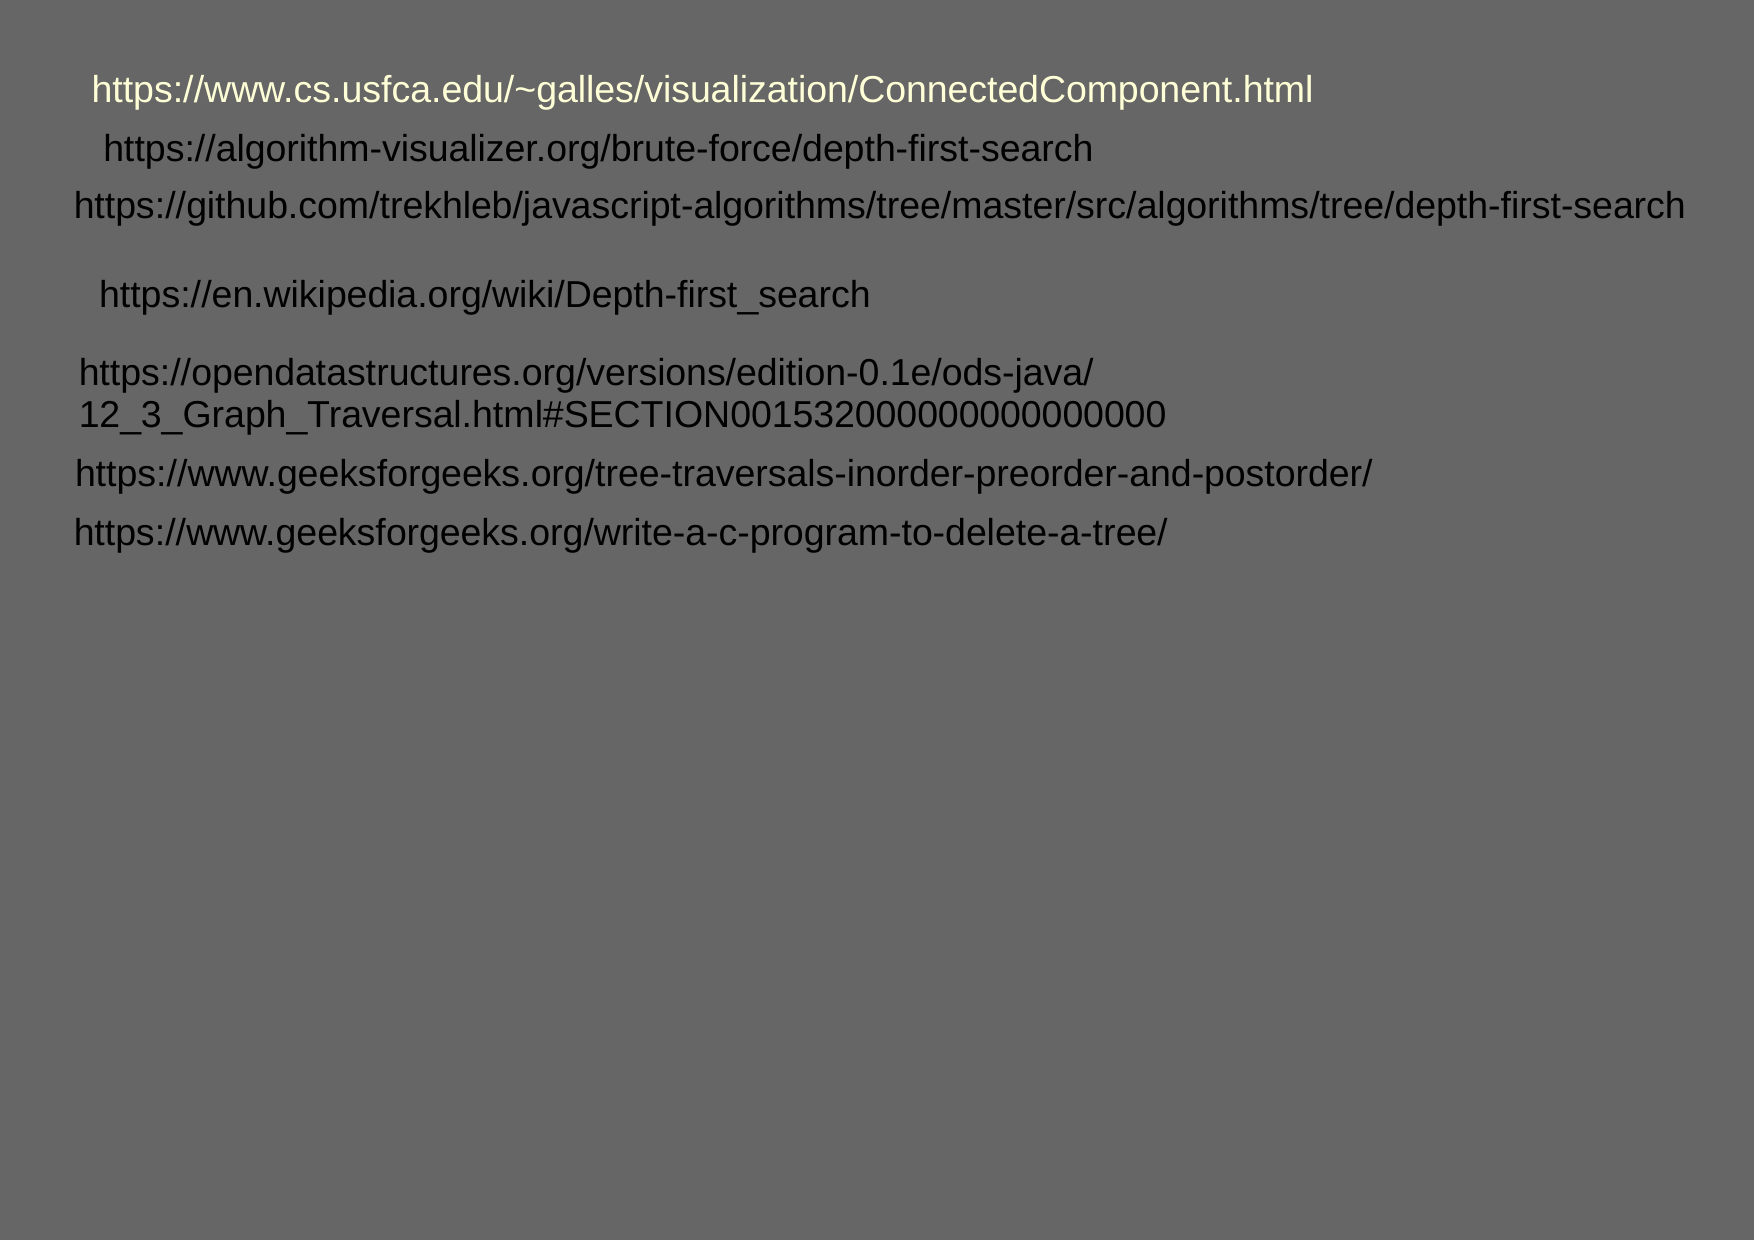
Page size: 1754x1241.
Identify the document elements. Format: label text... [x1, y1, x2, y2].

text_box https://en.wikipedia.org/wiki/Depth-first_search [84, 265, 886, 323]
text_box https://www.geeksforgeeks.org/tree-traversals-inorder-preorder-and-postorder/ [60, 445, 1388, 502]
text_box https://algorithm-visualizer.org/brute-force/depth-first-search [88, 120, 1109, 177]
text_box https://opendatastructures.org/versions/edition-0.1e/ods-java/12_3_Graph_Traversal.html#SECTION001532000000000000000 [63, 344, 1654, 443]
text_box https://www.cs.usfca.edu/~galles/visualization/ConnectedComponent.html [76, 61, 1329, 119]
text_box https://github.com/trekhleb/javascript-algorithms/tree/master/src/algorithms/tree/depth-first-search [59, 177, 1702, 235]
text_box https://www.geeksforgeeks.org/write-a-c-program-to-delete-a-tree/ [59, 504, 1184, 562]
